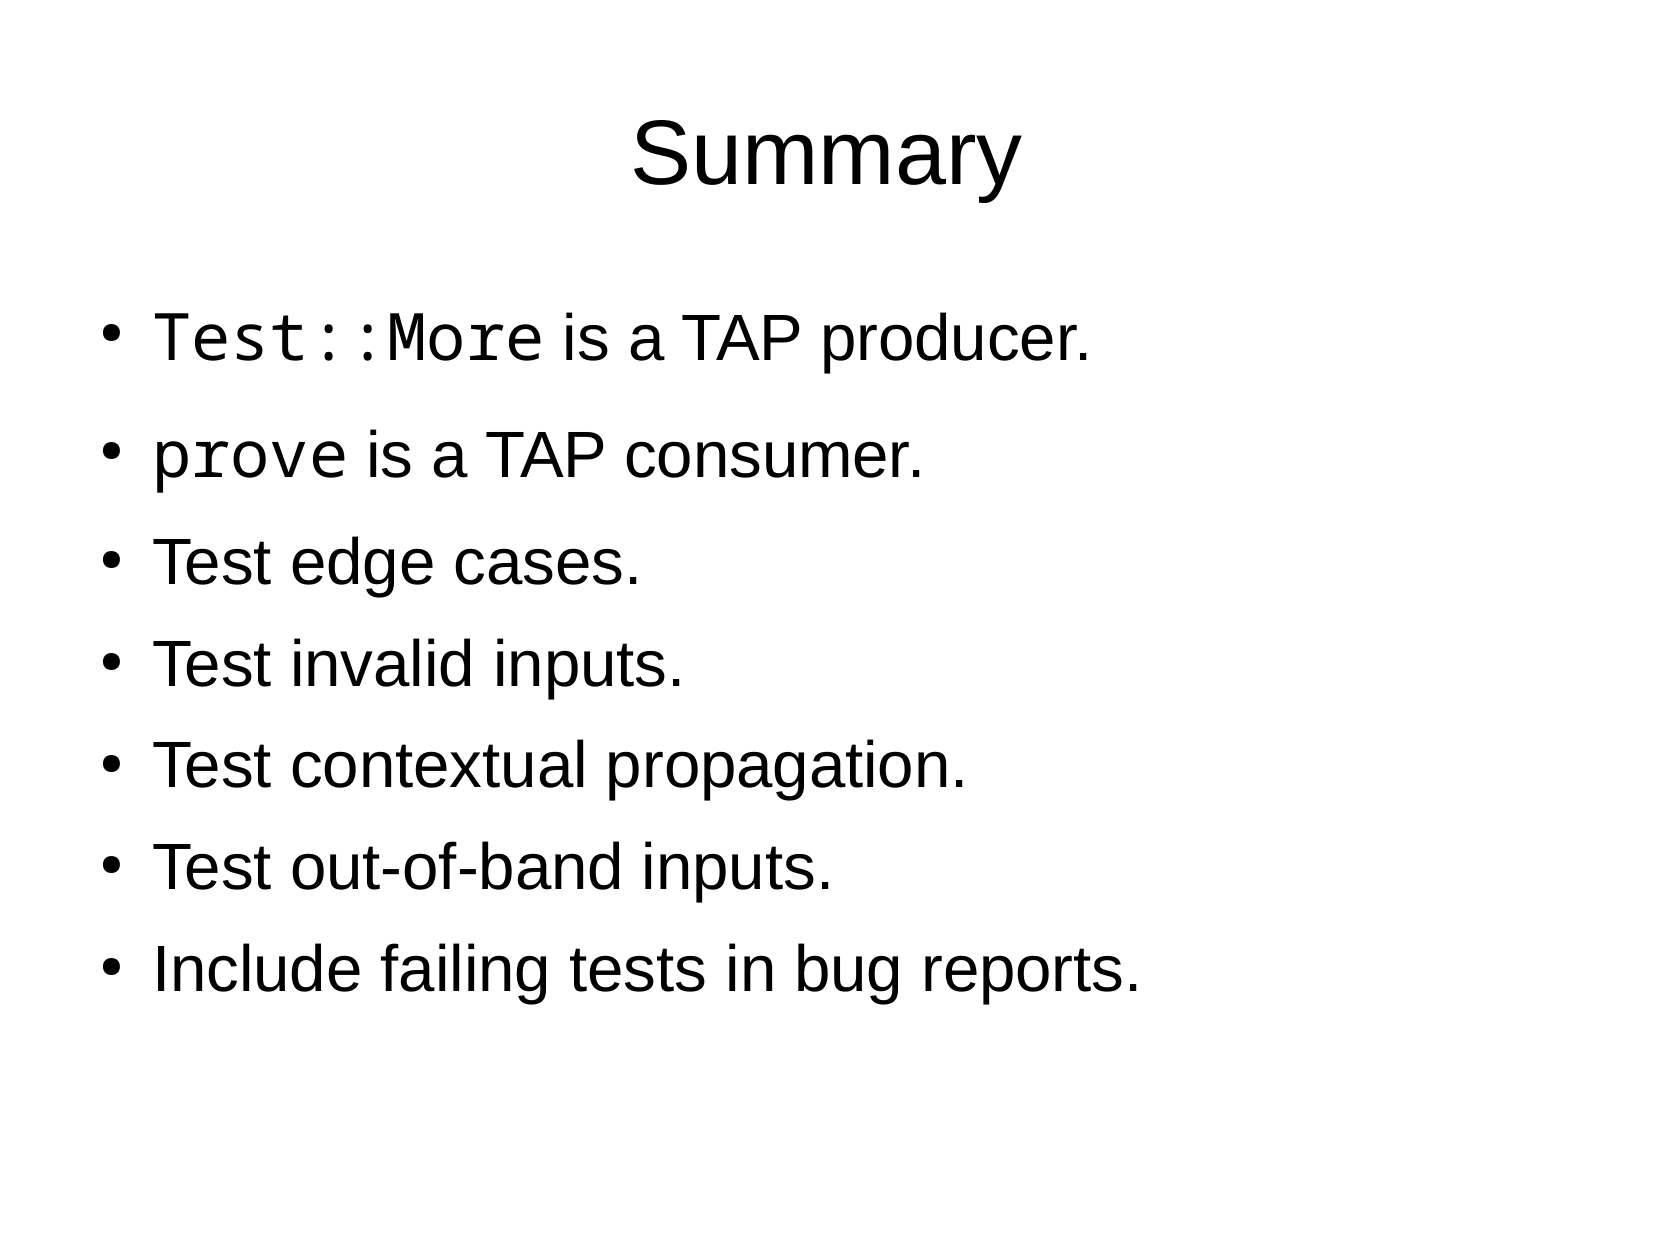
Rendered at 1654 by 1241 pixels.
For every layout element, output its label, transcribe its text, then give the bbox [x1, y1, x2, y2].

title Summary [82, 49, 1571, 257]
list Test::More is a TAP producer. prove is a TAP consumer. Test edge cases. Test invalid inputs. Test contextual propagation. Test out-of-band inputs. Include failing tests in bug reports. [82, 290, 1571, 1010]
